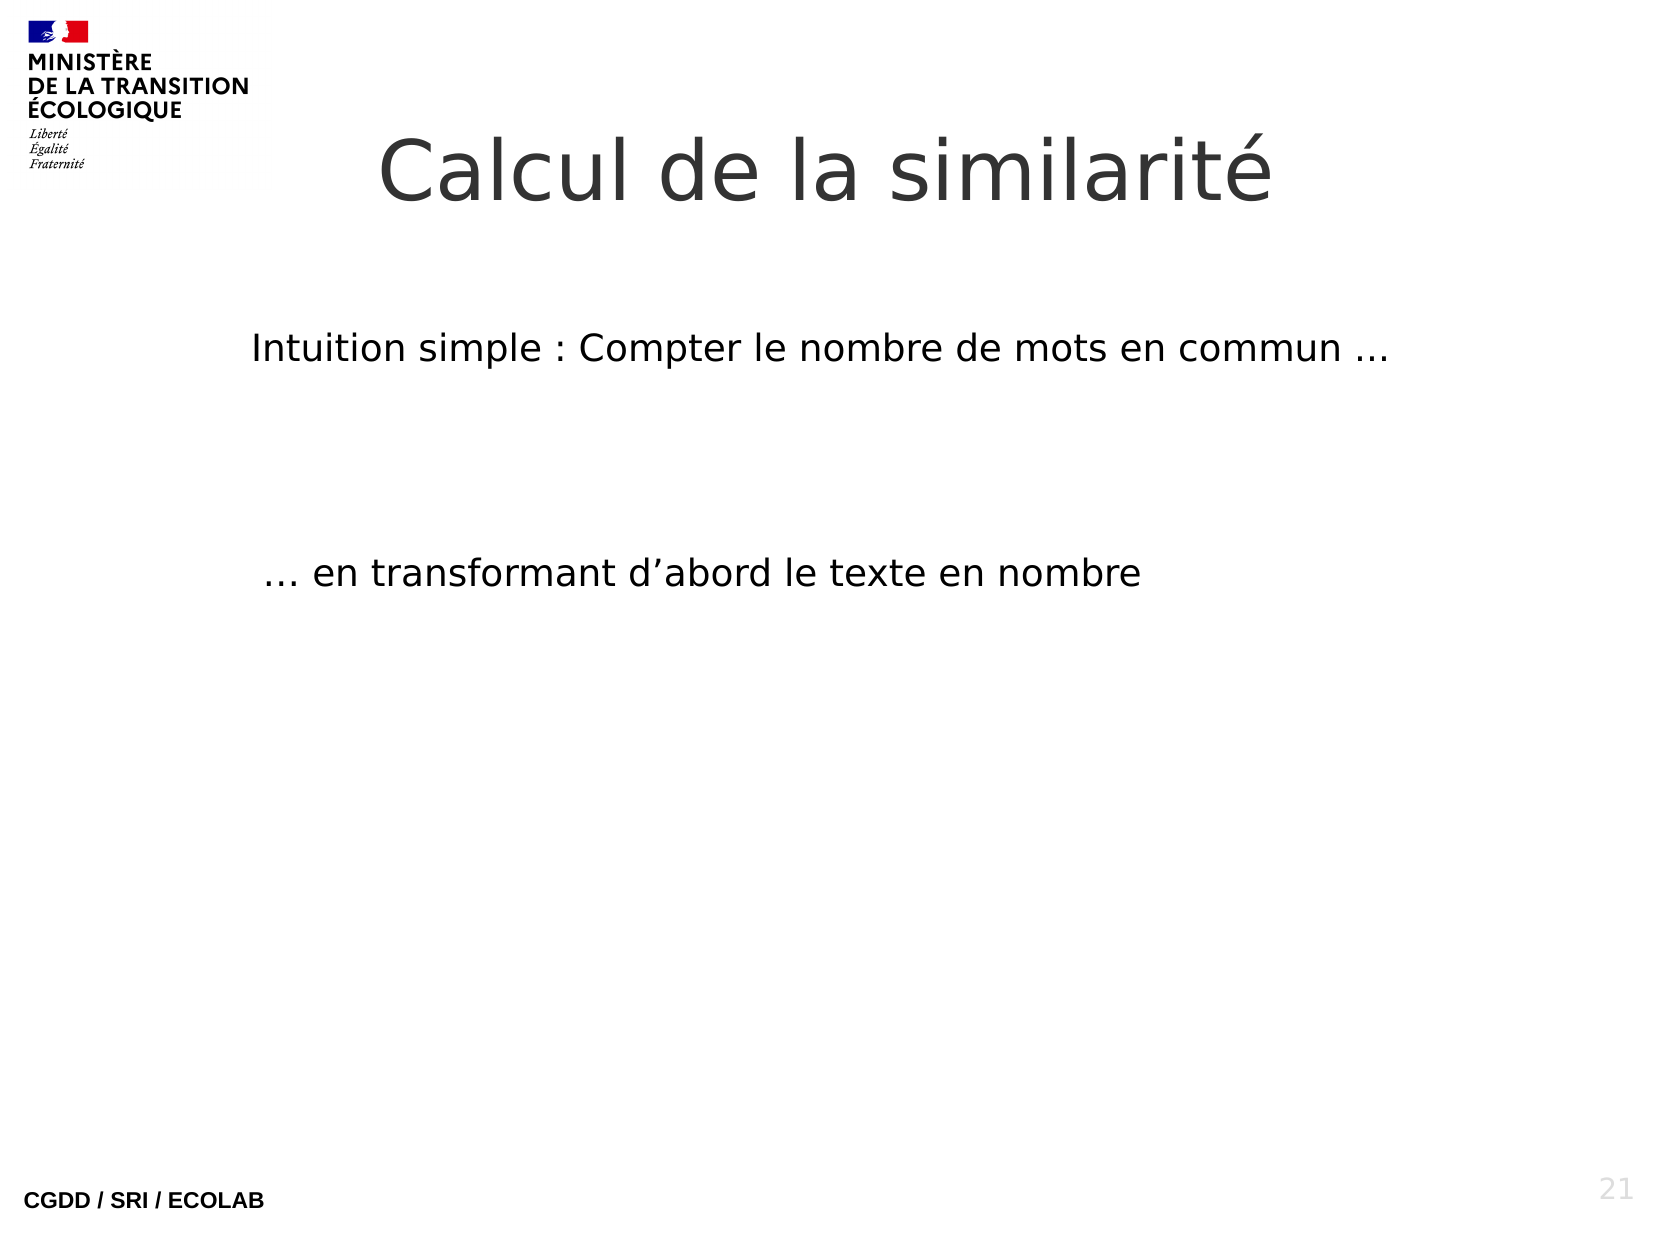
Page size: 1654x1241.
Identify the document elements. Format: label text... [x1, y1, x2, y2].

text_box Intuition simple : Compter le nombre de mots en commun ... [236, 319, 1441, 378]
picture [7, 0, 272, 190]
title Calcul de la similarité [114, 73, 1539, 271]
text_box … en transformant d’abord le texte en nombre [248, 544, 1406, 603]
